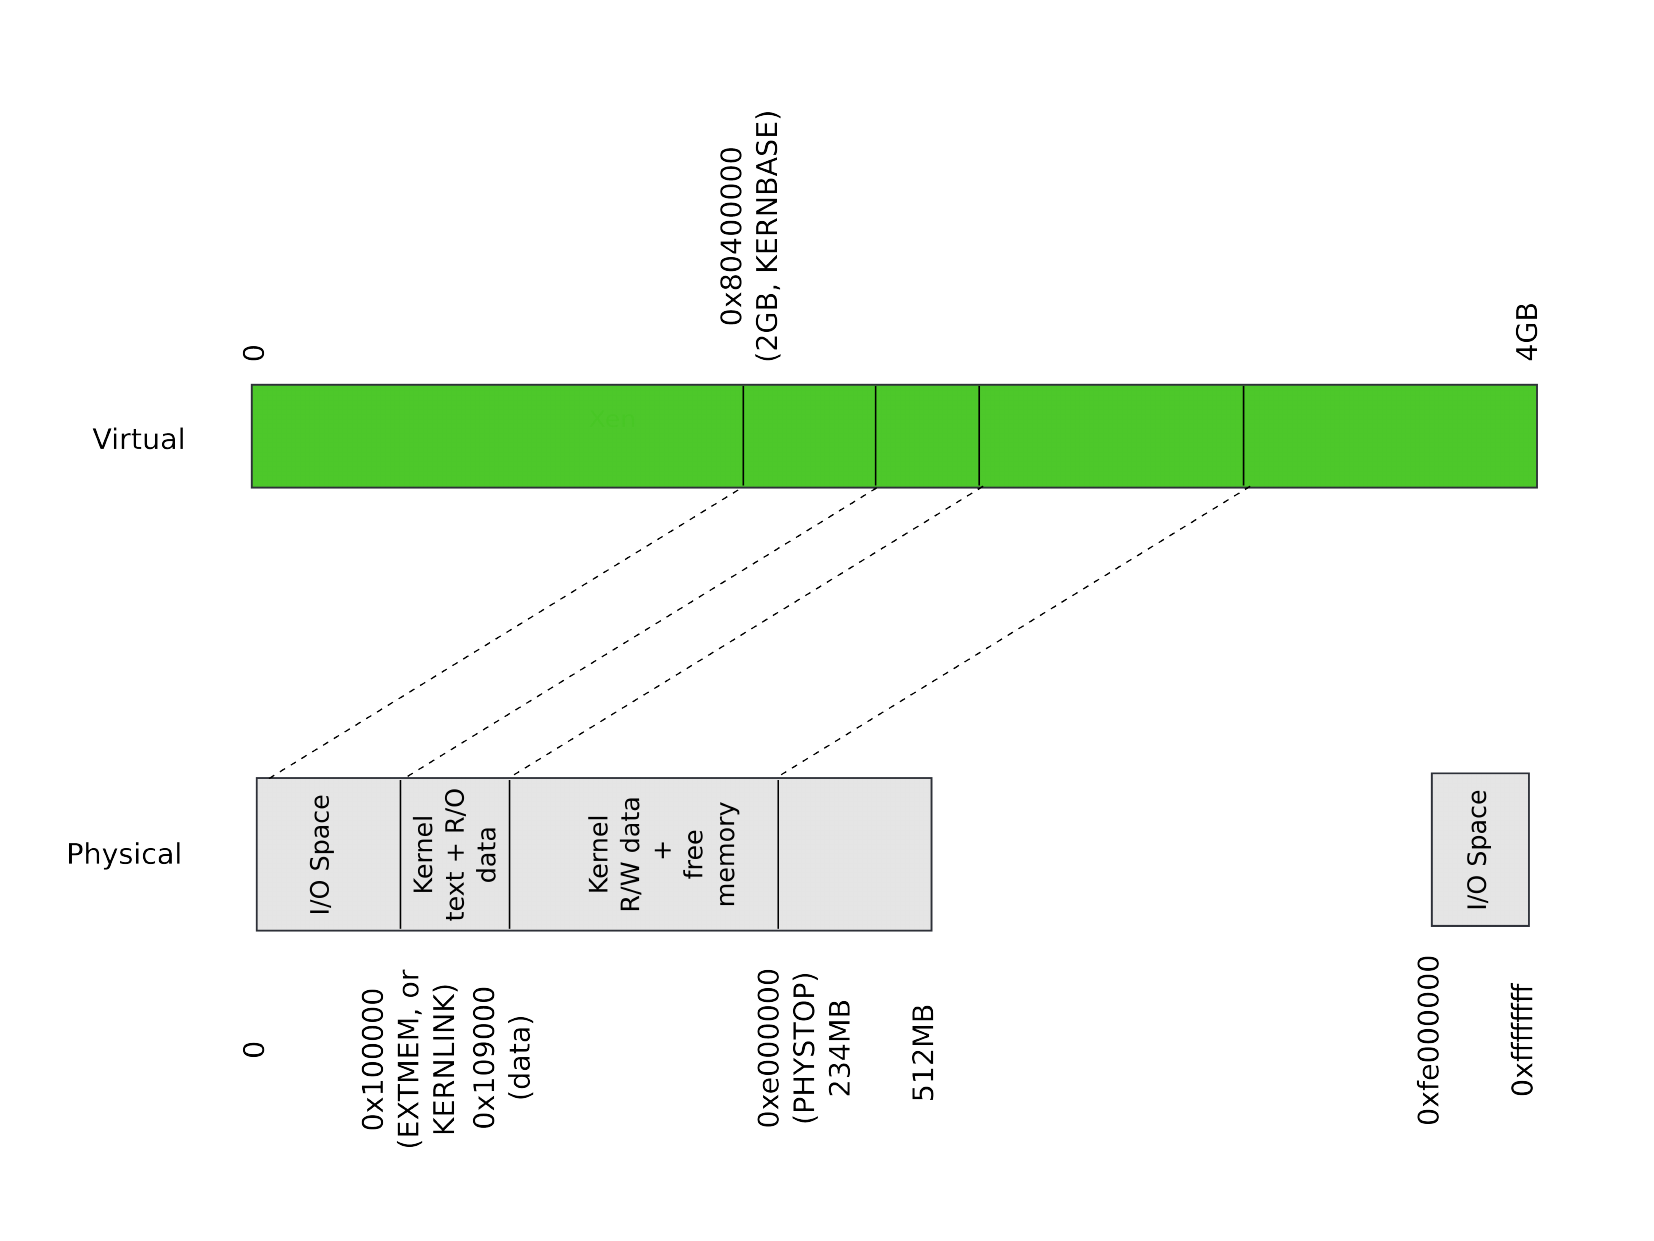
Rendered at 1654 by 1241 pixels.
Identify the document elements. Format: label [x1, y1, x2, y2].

picture [69, 112, 1538, 1147]
